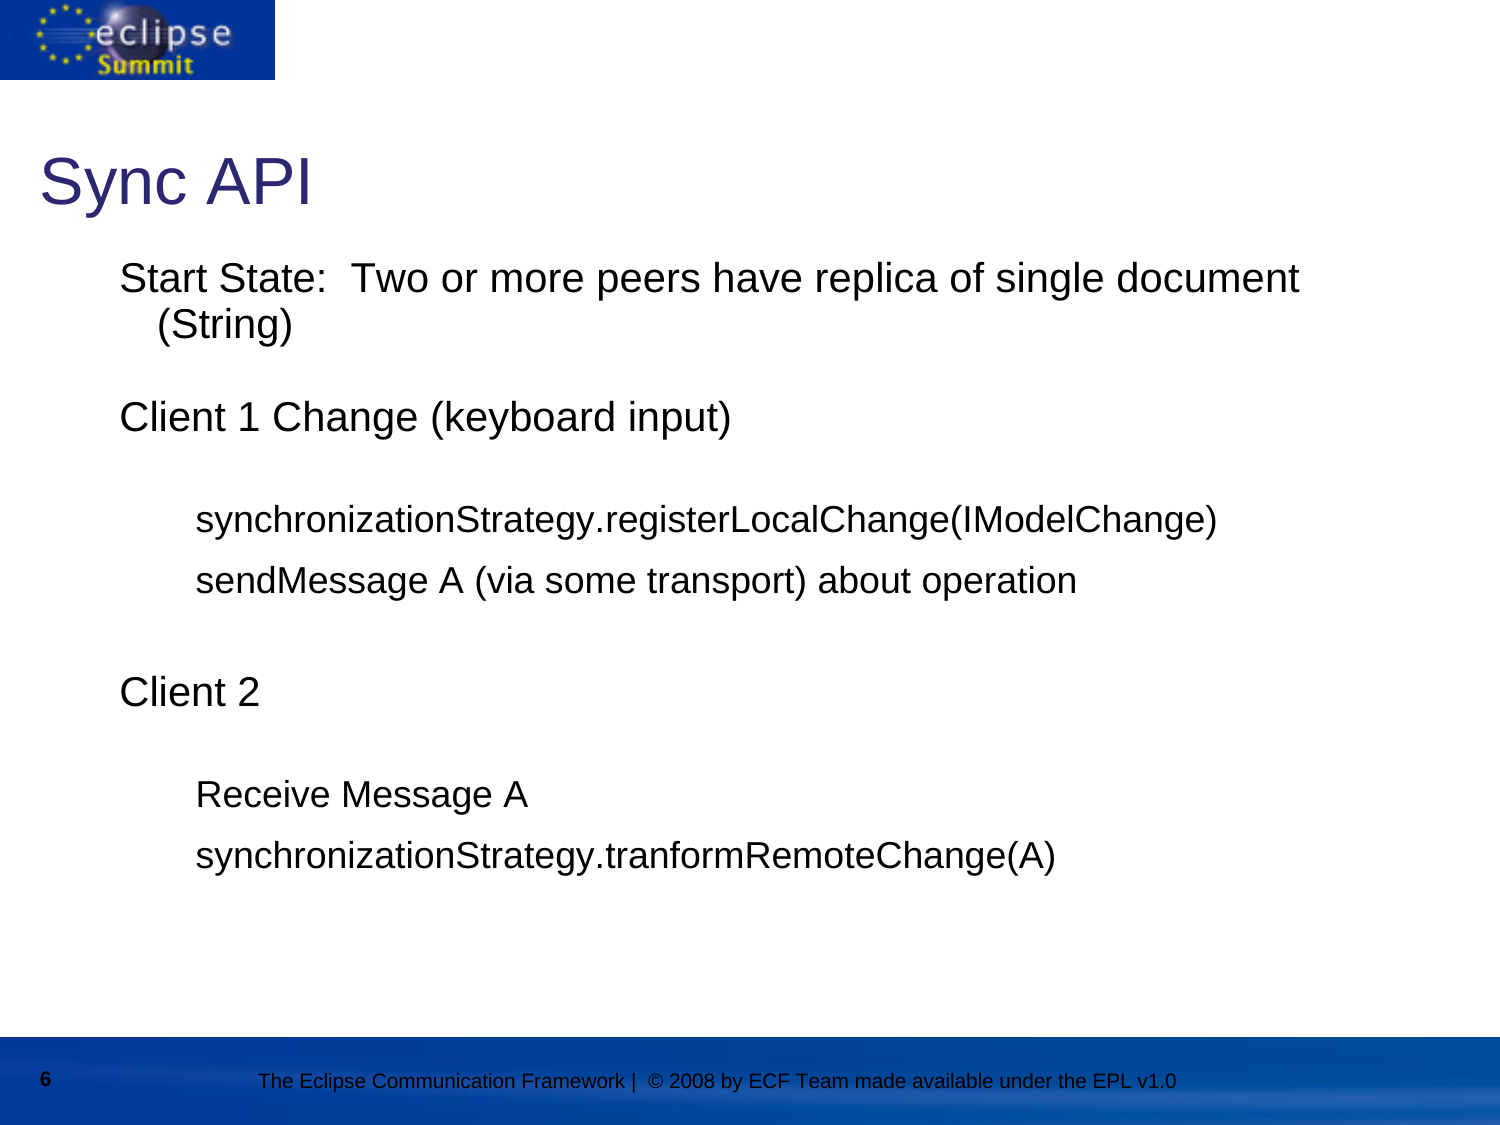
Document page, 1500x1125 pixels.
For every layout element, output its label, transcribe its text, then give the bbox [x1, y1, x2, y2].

list Start State: Two or more peers have replica of single document (String) Client 1 Change (keyboard input) synchronizationStrategy.registerLocalChange(IModelChange) sendMessage A (via some transport) about operation Client 2 Receive Message A synchronizationStrategy.tranformRemoteChange(A) [104, 246, 1374, 941]
picture [0, 1037, 1500, 1125]
picture [0, 0, 275, 80]
title Sync API [25, 142, 1378, 234]
